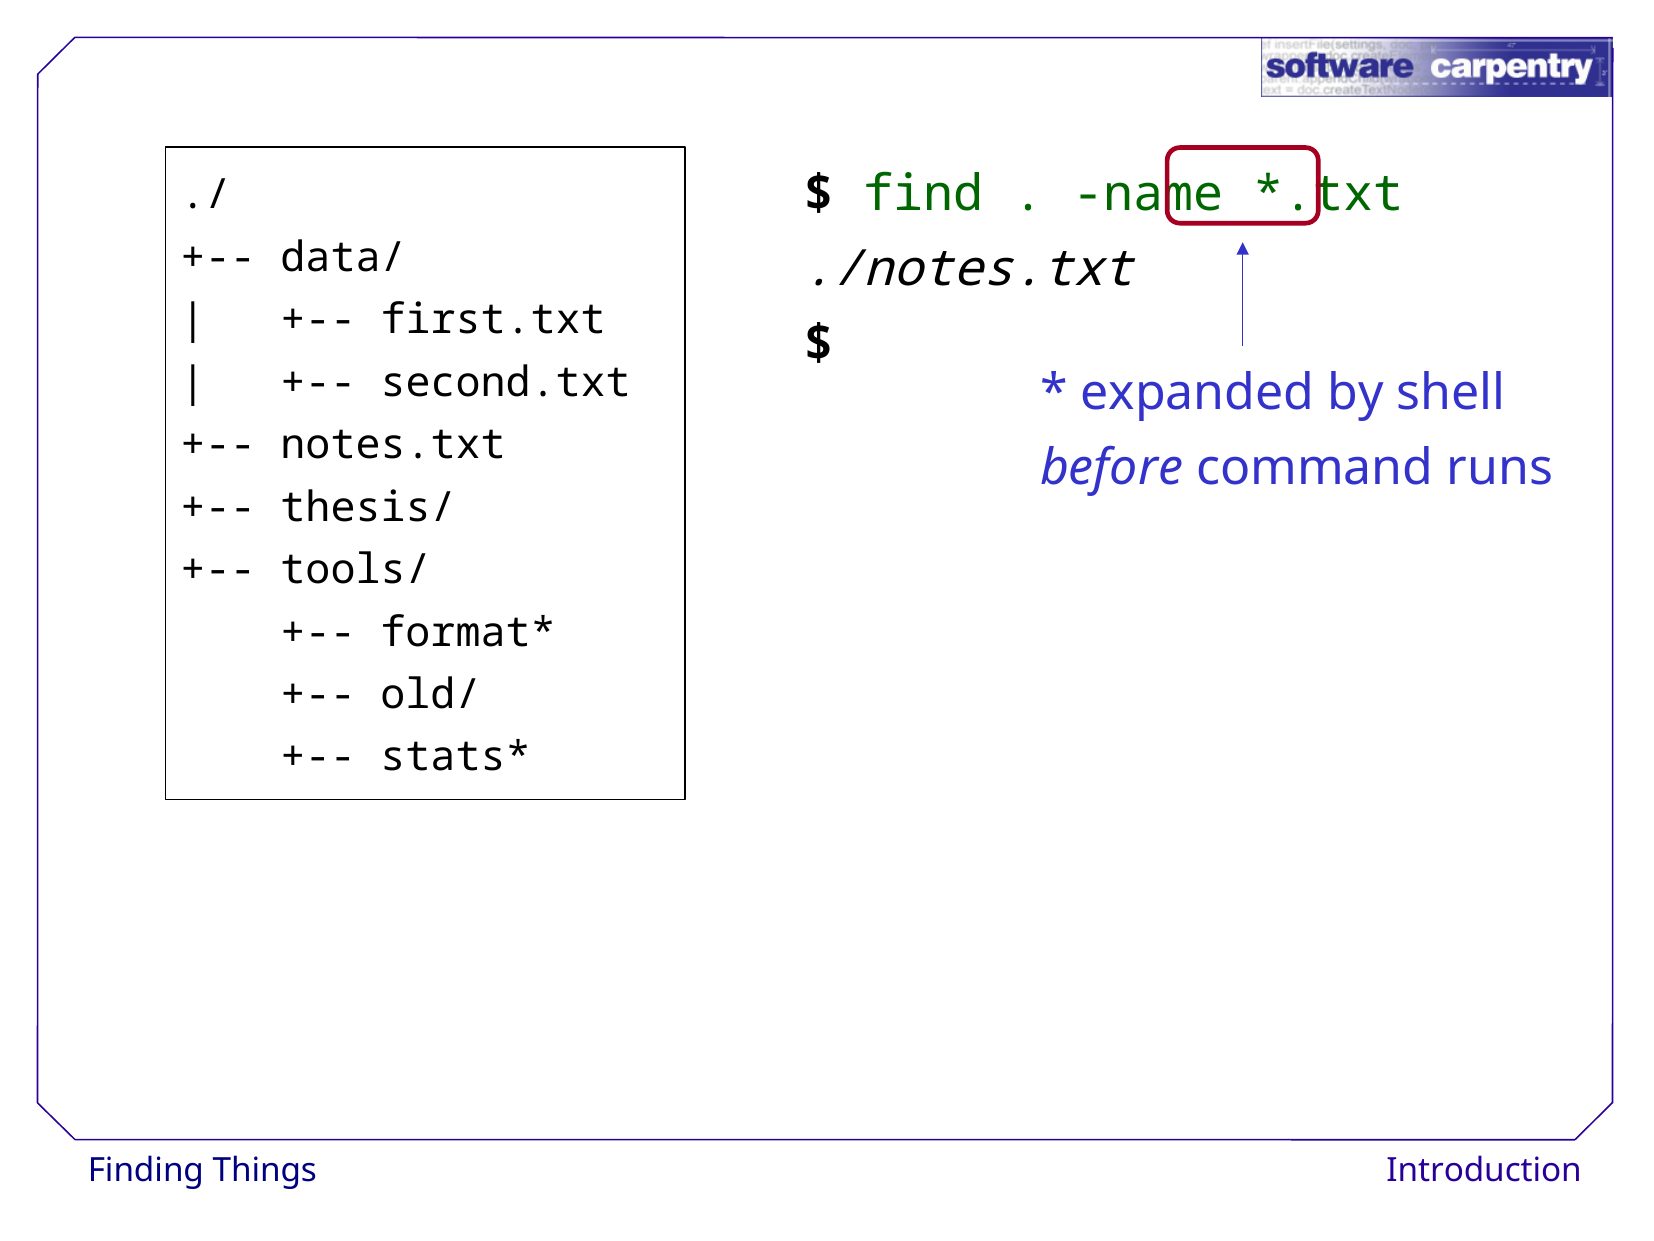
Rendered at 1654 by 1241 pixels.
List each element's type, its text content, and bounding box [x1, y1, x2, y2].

text_box * expanded by shell before command runs [1025, 336, 1602, 507]
picture [1261, 39, 1613, 97]
text_box ./ +-- data/ | +-- first.txt | +-- second.txt +-- notes.txt +-- thesis/ +-- tools/ +-- format* +-- old/ +-- stats* [165, 147, 686, 800]
text_box $ find . -name *.txt ./notes.txt $ [788, 138, 1536, 1055]
